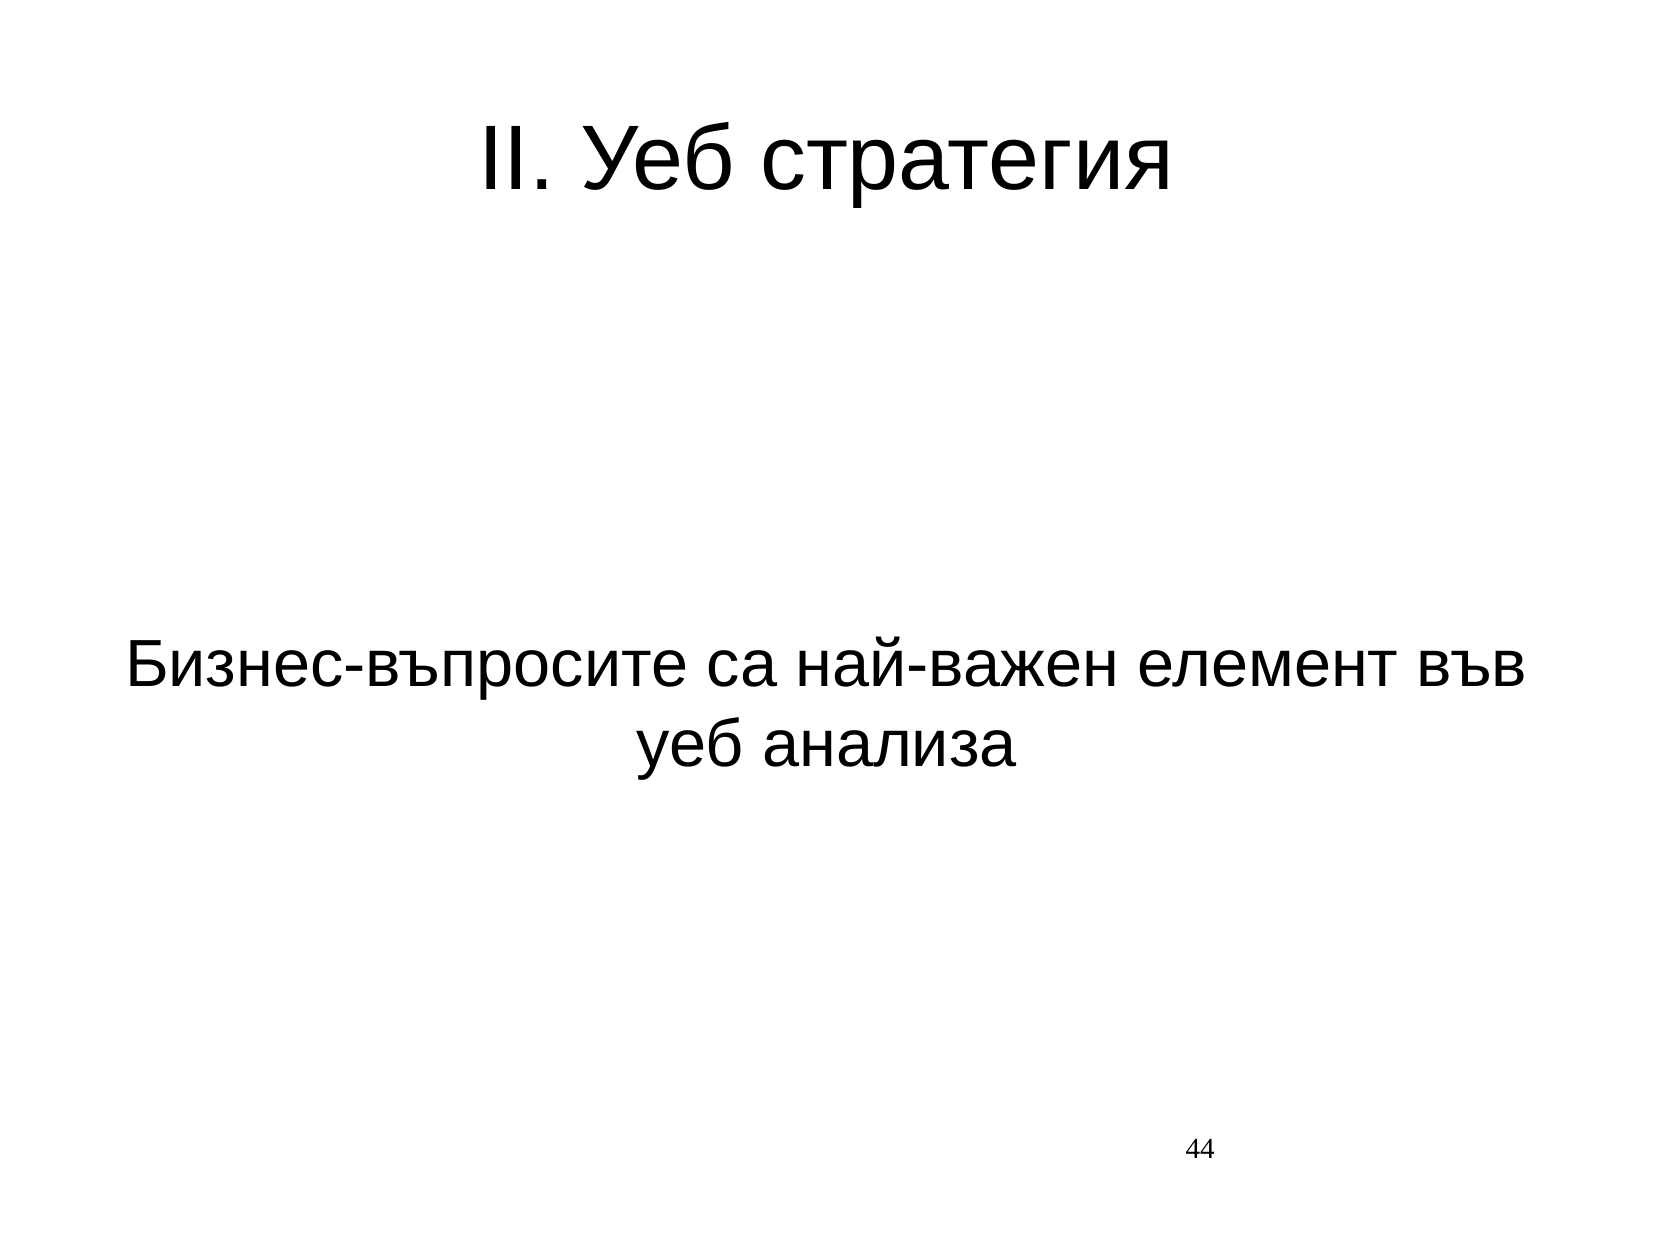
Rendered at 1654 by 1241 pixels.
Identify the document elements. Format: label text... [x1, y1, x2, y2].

subtitle Бизнес-въпросите са най-важен елемент във уеб анализа [82, 290, 1571, 1109]
text_box [1185, 1129, 1571, 1216]
title II. Уеб стратегия [82, 49, 1571, 257]
